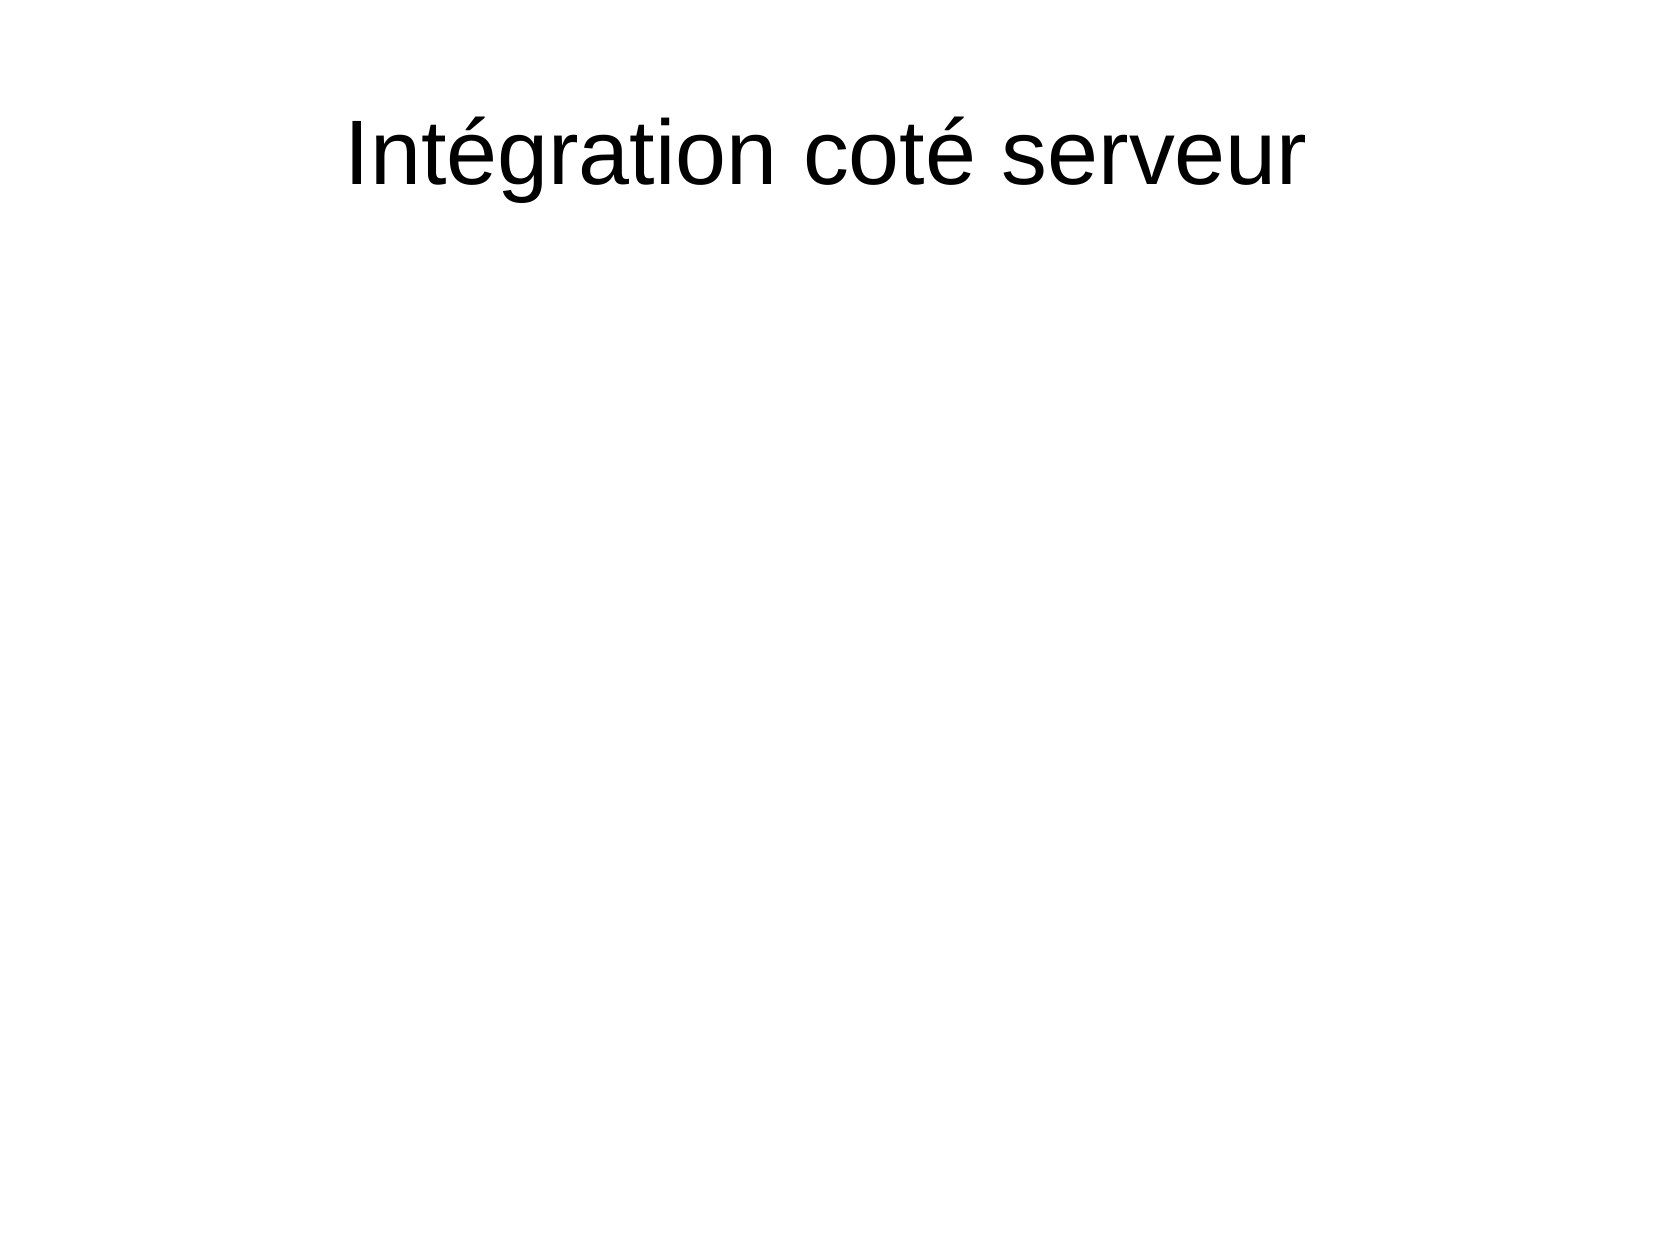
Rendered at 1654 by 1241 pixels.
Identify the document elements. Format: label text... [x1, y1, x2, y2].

title Intégration coté serveur [82, 49, 1571, 257]
